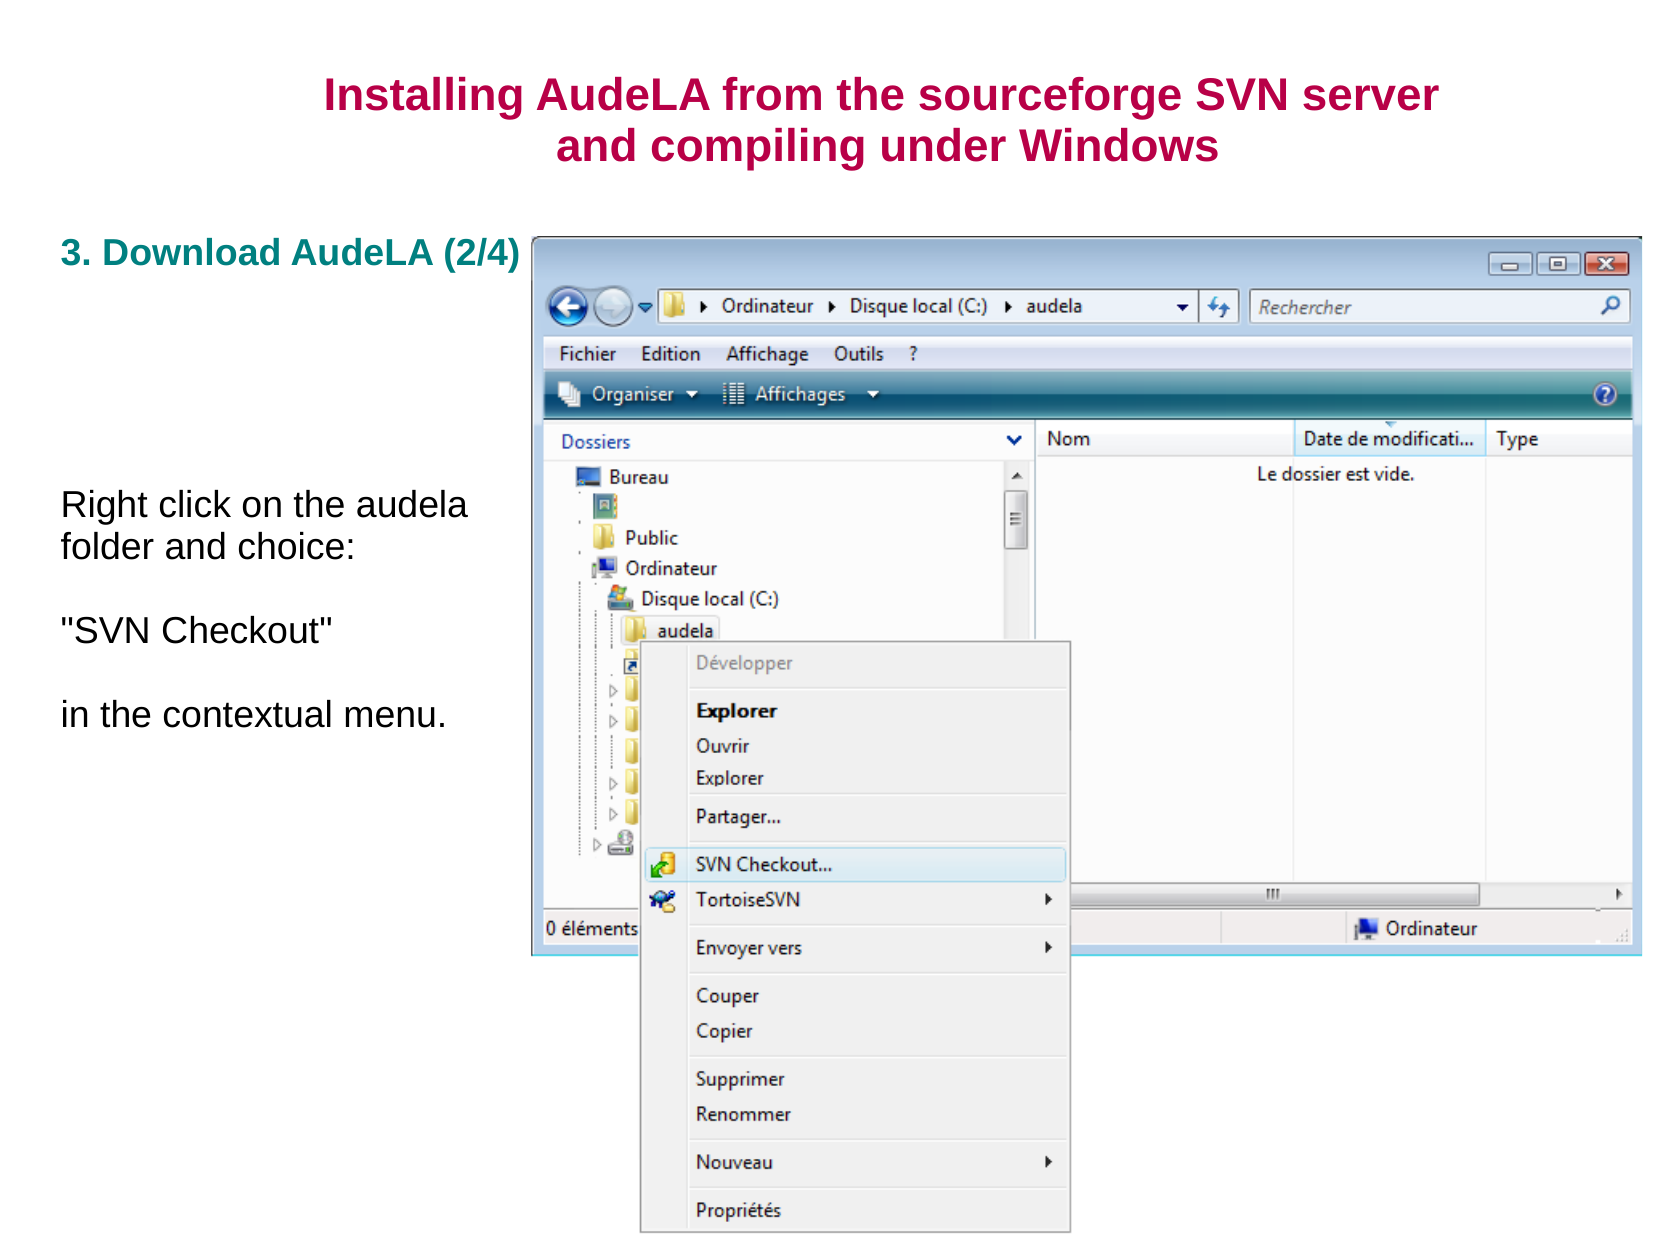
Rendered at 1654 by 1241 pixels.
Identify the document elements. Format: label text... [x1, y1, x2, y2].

text_box Installing AudeLA from the sourceforge SVN server and compiling under Windows [308, 61, 1468, 181]
text_box 3. Download AudeLA (2/4) Right click on the audela folder and choice: "SVN Checkout" in the contextual menu. [45, 224, 535, 745]
picture [531, 236, 1643, 1239]
